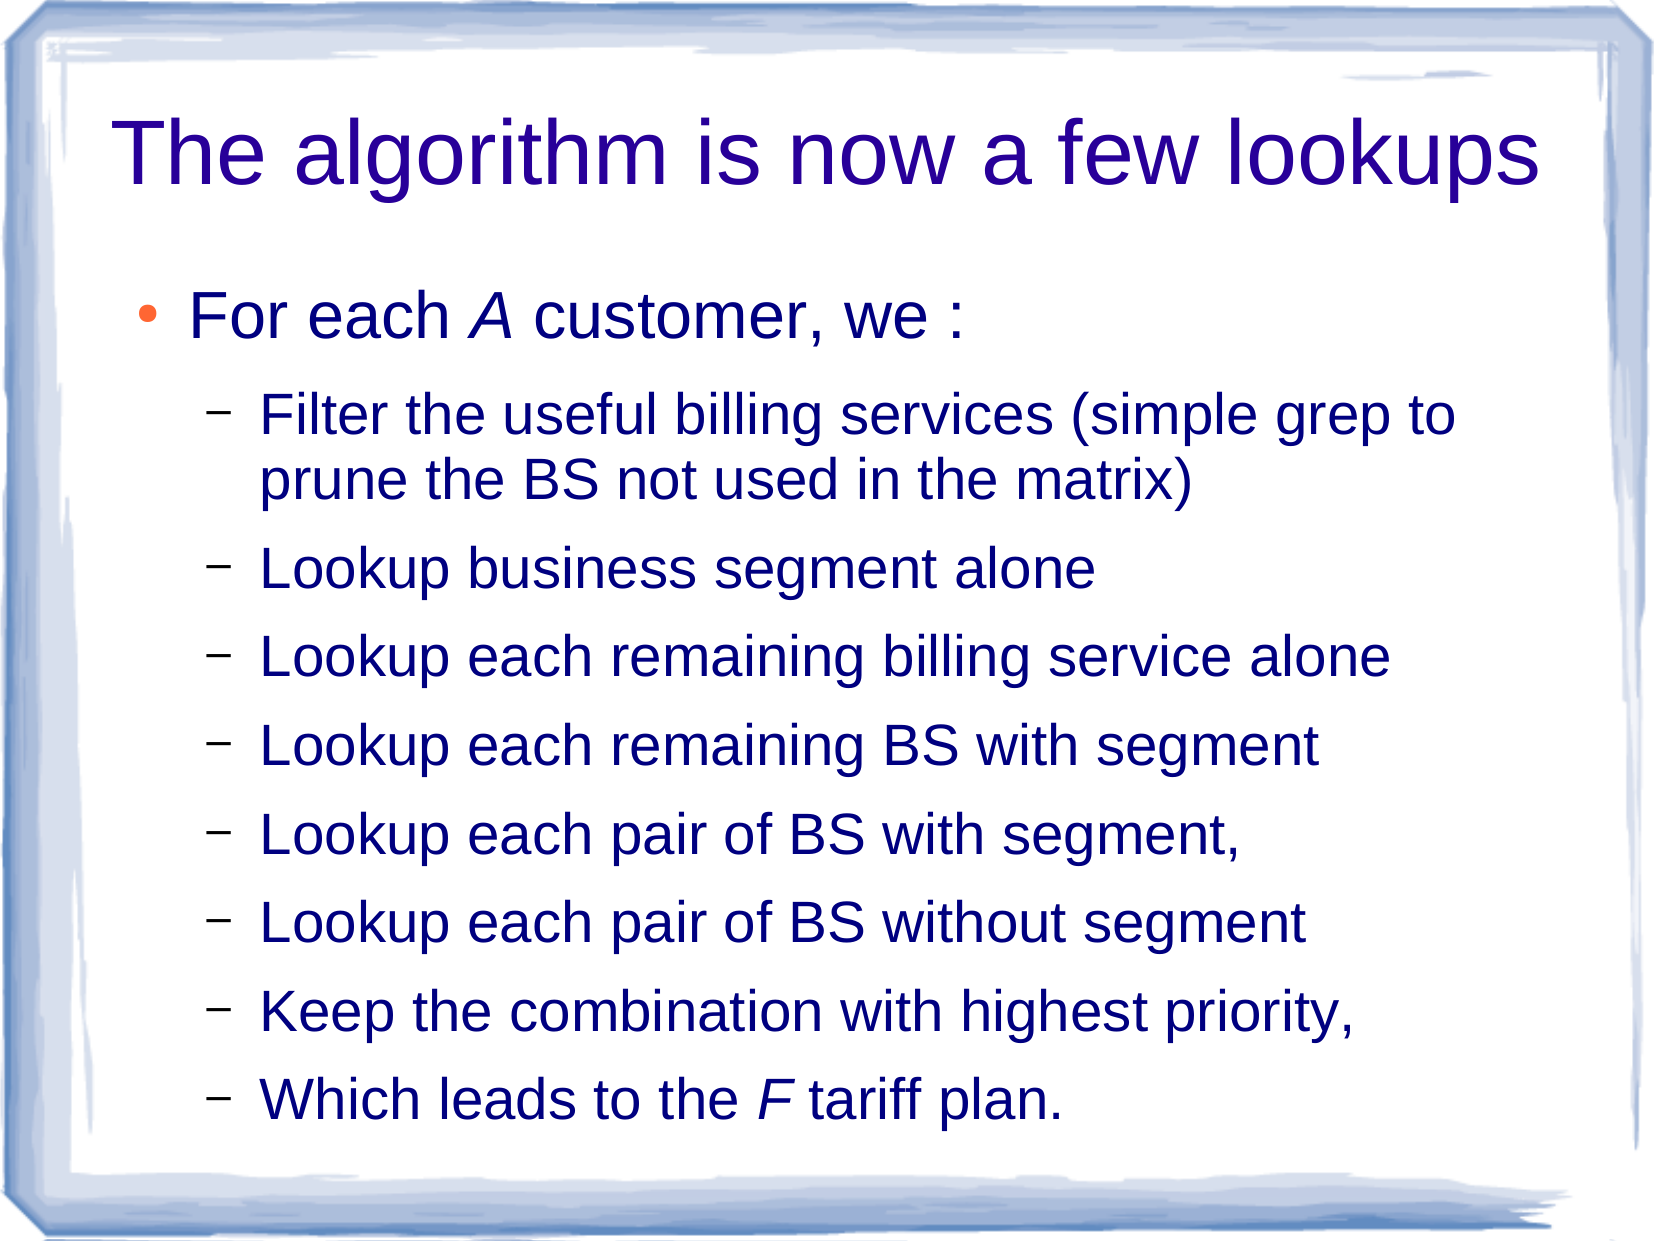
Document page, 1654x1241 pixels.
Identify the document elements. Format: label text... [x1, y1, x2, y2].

picture [0, 0, 1654, 1241]
list For each A customer, we : Filter the useful billing services (simple grep to prune the BS not used in the matrix) Lookup business segment alone Lookup each remaining billing service alone Lookup each remaining BS with segment Lookup each pair of BS with segment, Lookup each pair of BS without segment Keep the combination with highest priority, Which leads to the F tariff plan. [118, 277, 1571, 1131]
title The algorithm is now a few lookups [82, 49, 1571, 257]
